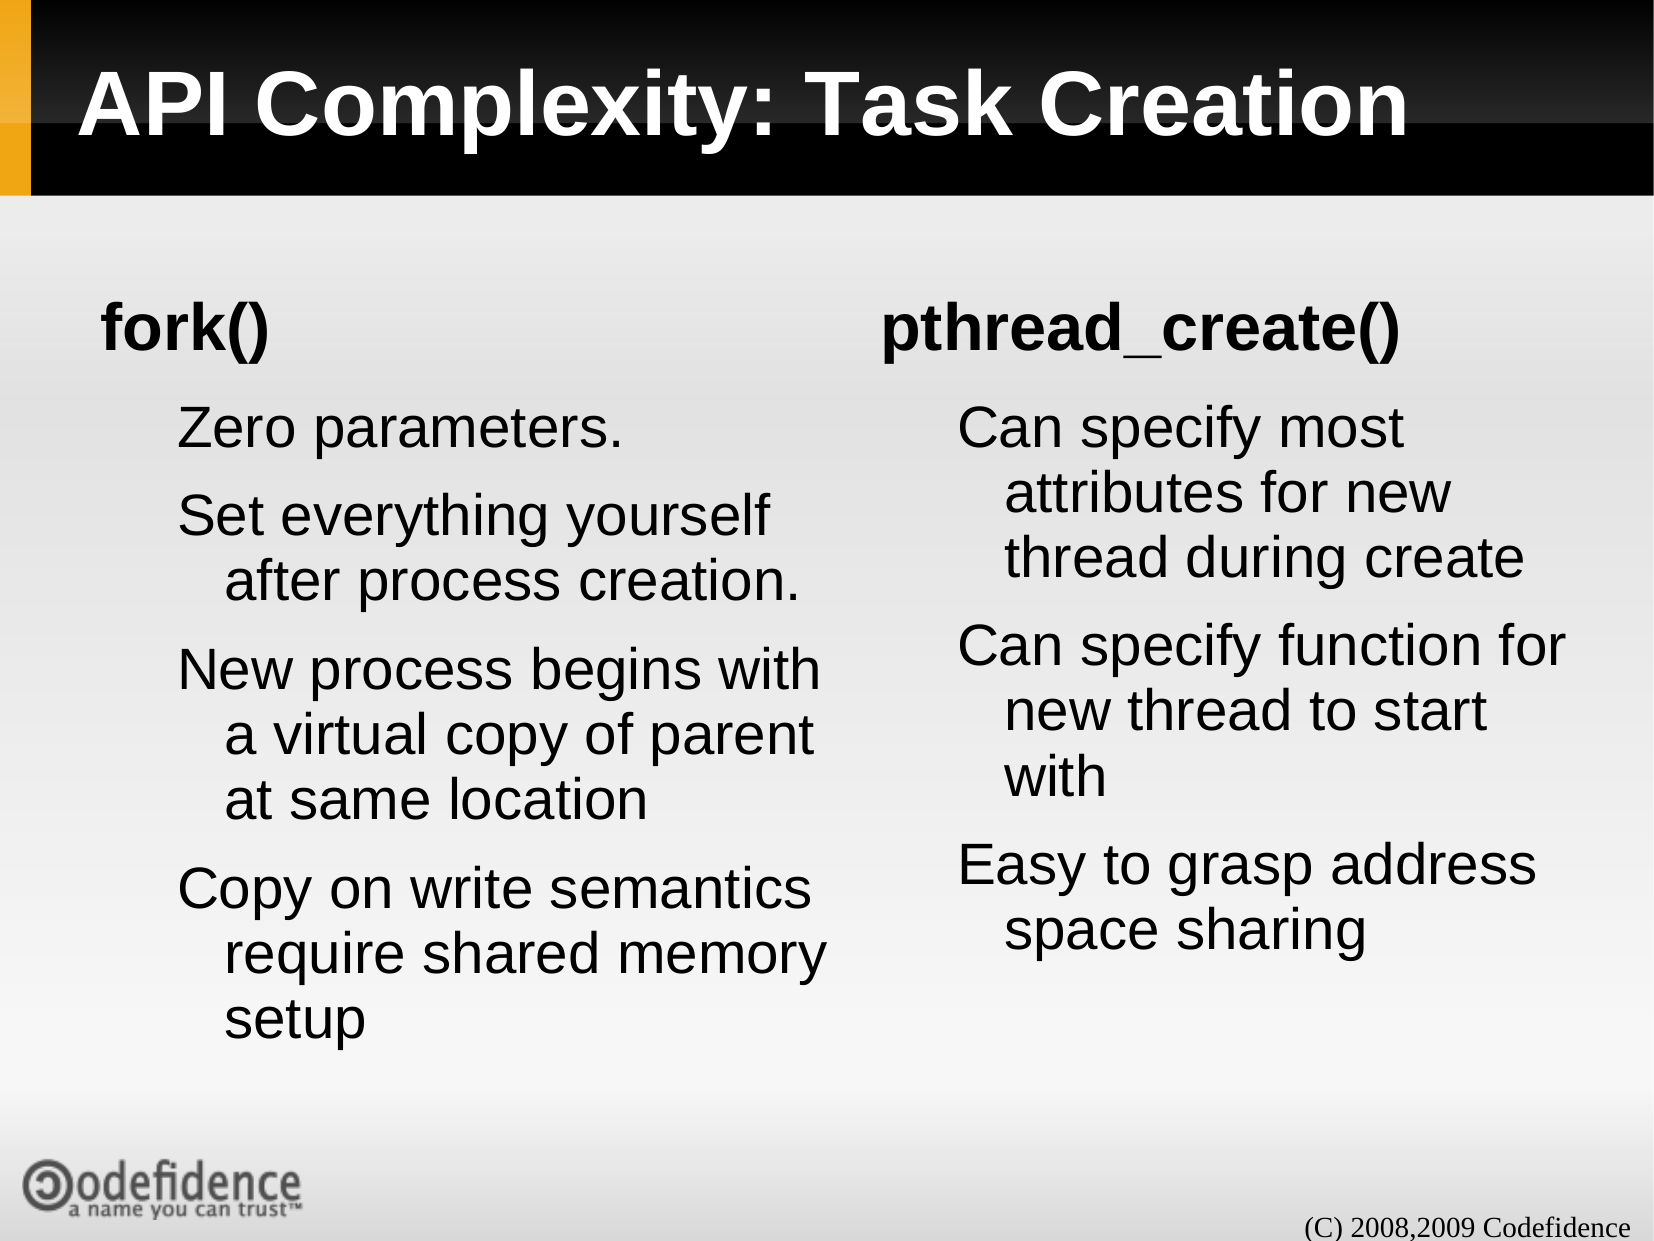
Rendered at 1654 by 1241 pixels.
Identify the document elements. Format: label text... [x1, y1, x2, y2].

title API Complexity: Task Creation [76, 0, 1565, 208]
picture [0, 0, 1654, 1241]
list pthread_create() Can specify most attributes for new thread during create Can specify function for new thread to start with Easy to grasp address space sharing [862, 290, 1572, 1094]
list fork() Zero parameters. Set everything yourself after process creation. New process begins with a virtual copy of parent at same location Copy on write semantics require shared memory setup [82, 290, 862, 1094]
